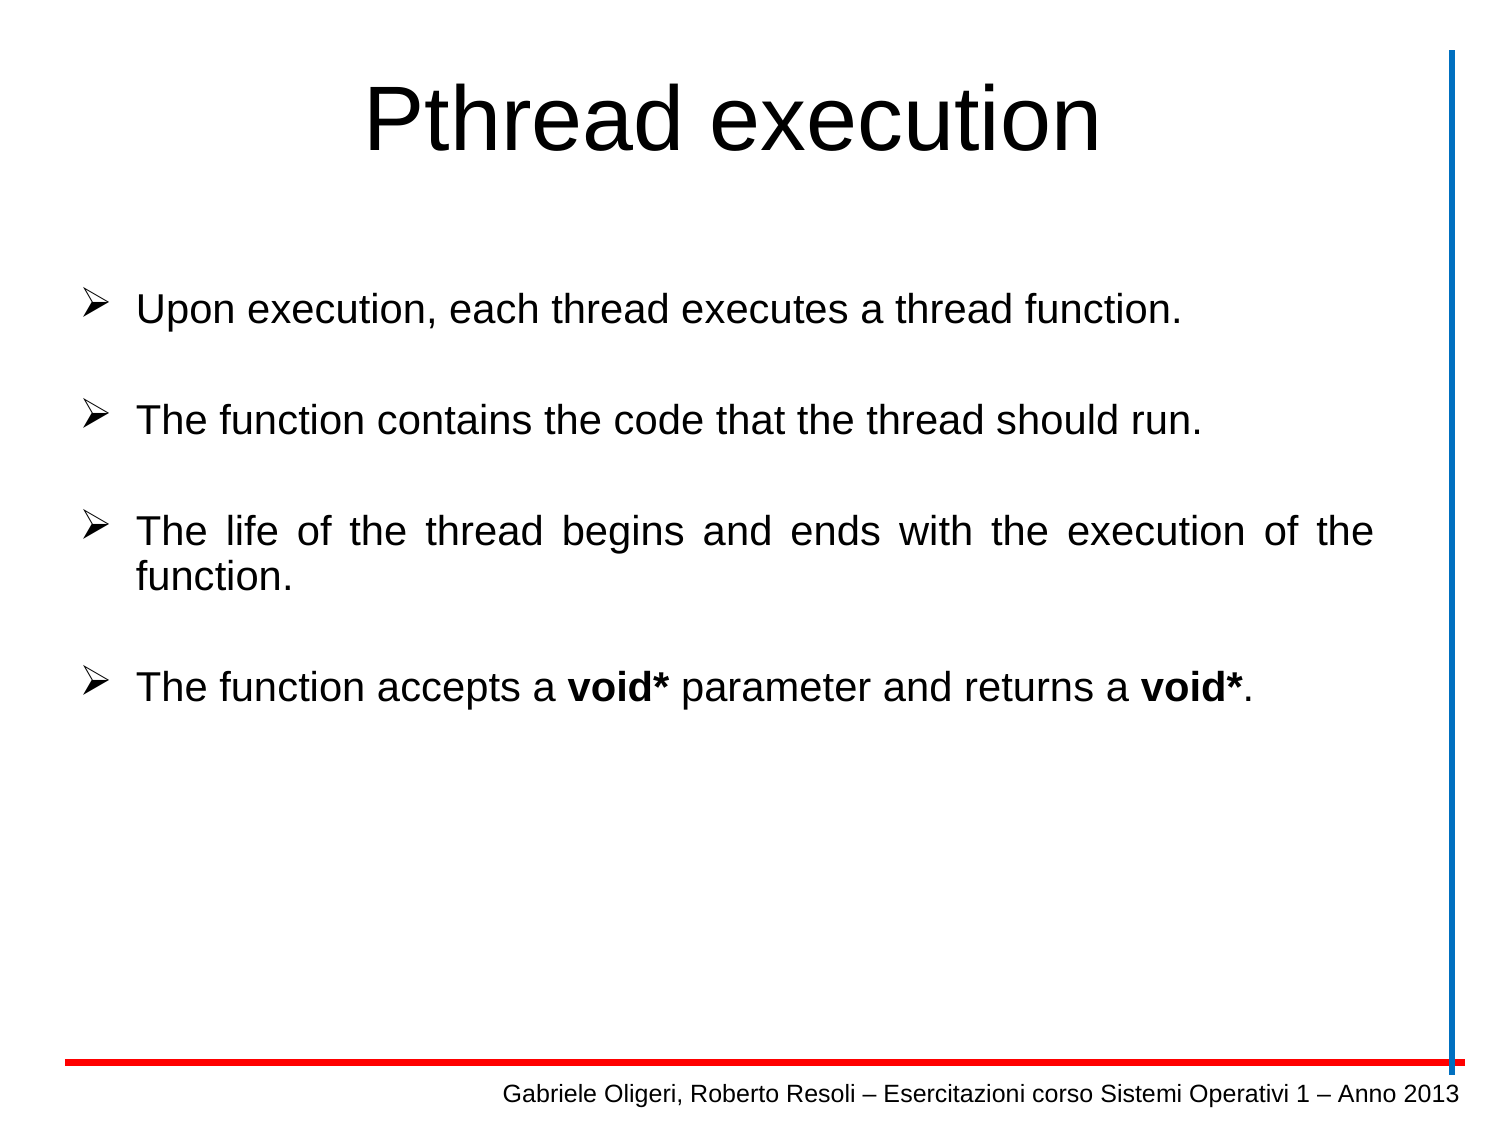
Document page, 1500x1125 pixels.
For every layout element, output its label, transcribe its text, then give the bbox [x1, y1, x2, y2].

list Upon execution, each thread executes a thread function. The function contains the code that the thread should run. The life of the thread begins and ends with the execution of the function. The function accepts a void* parameter and returns a void*. [64, 280, 1390, 916]
title Pthread execution [0, 49, 1468, 177]
